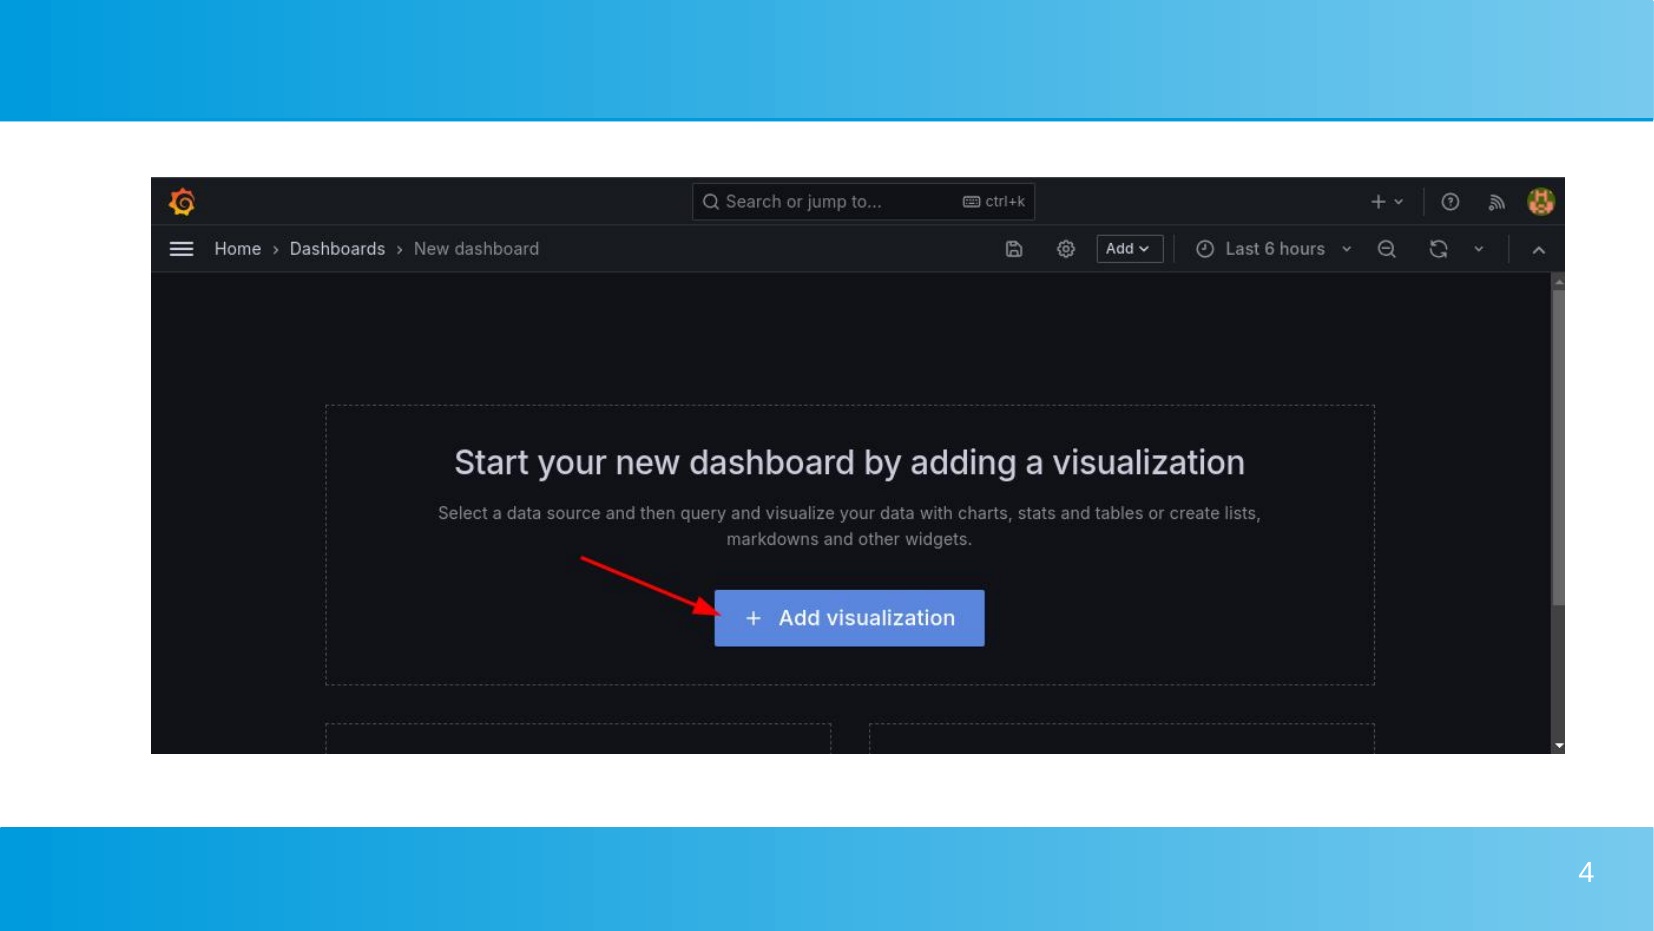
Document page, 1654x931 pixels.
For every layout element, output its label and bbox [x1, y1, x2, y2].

picture [151, 177, 1565, 754]
